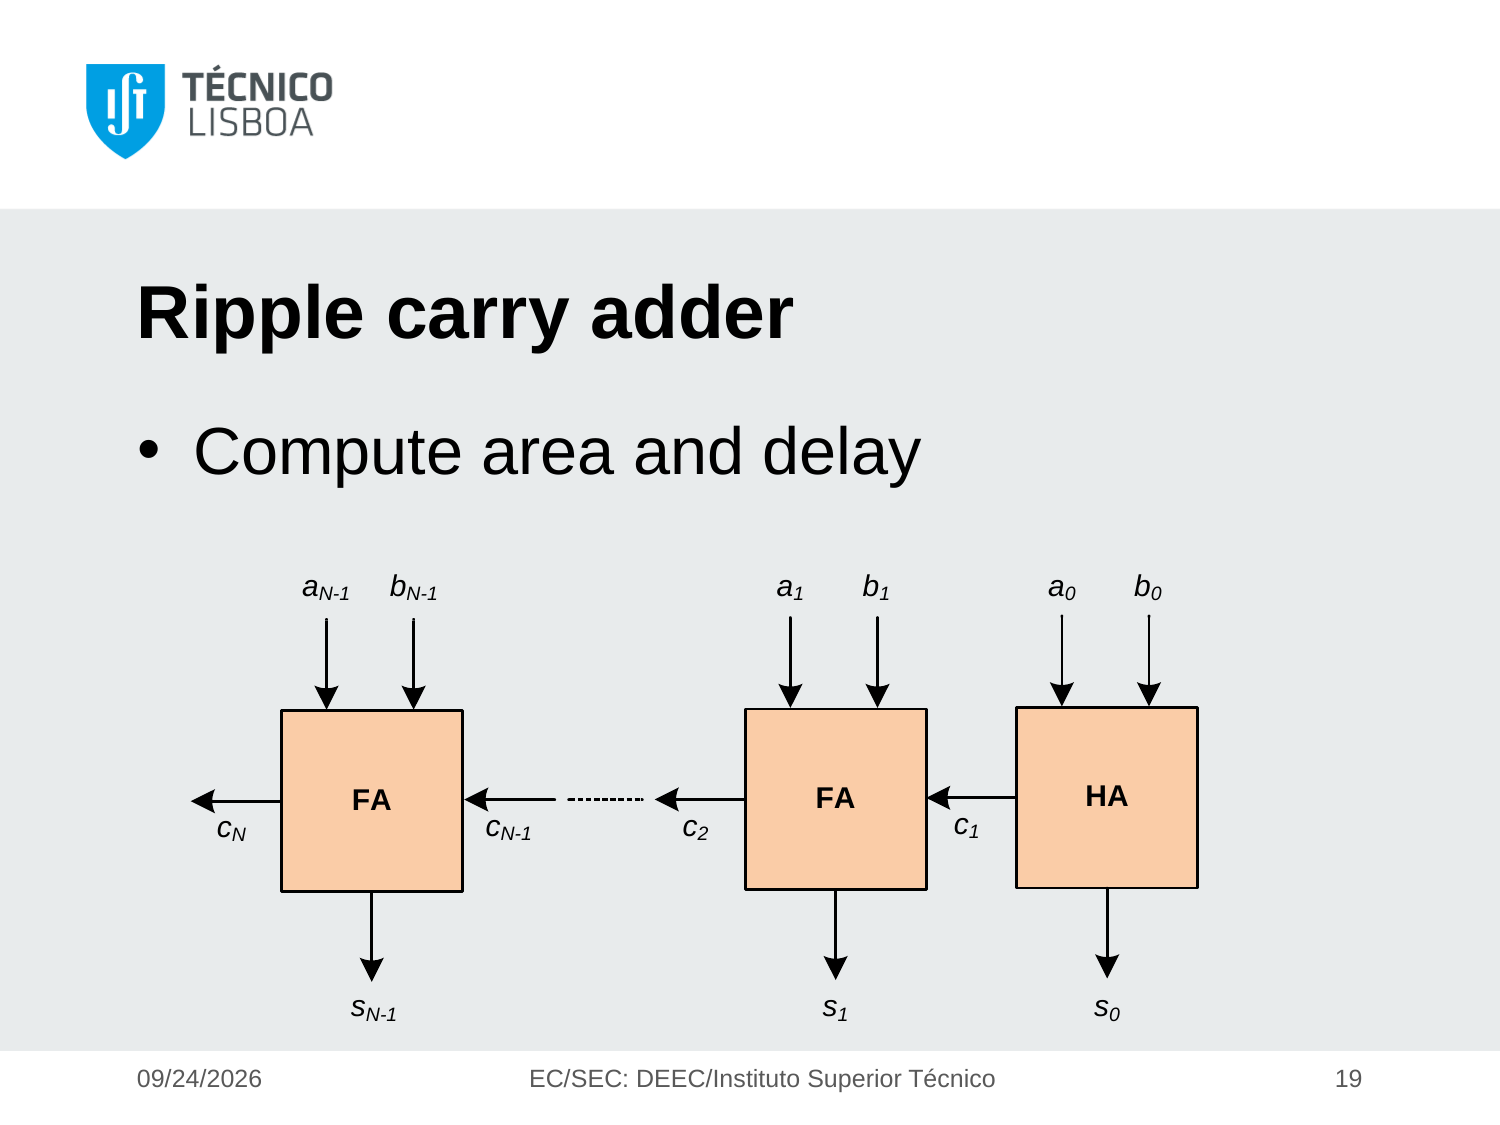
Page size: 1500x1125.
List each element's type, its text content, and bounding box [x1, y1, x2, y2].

list Compute area and delay [121, 400, 1378, 1005]
slide_number 11/10/2020 [121, 1052, 425, 1103]
slide_number <number> [1077, 1052, 1378, 1103]
picture [0, 0, 1500, 1125]
title Ripple carry adder [121, 237, 1378, 381]
footer EC/SEC: DEEC/Instituto Superior Técnico [512, 1052, 1021, 1103]
